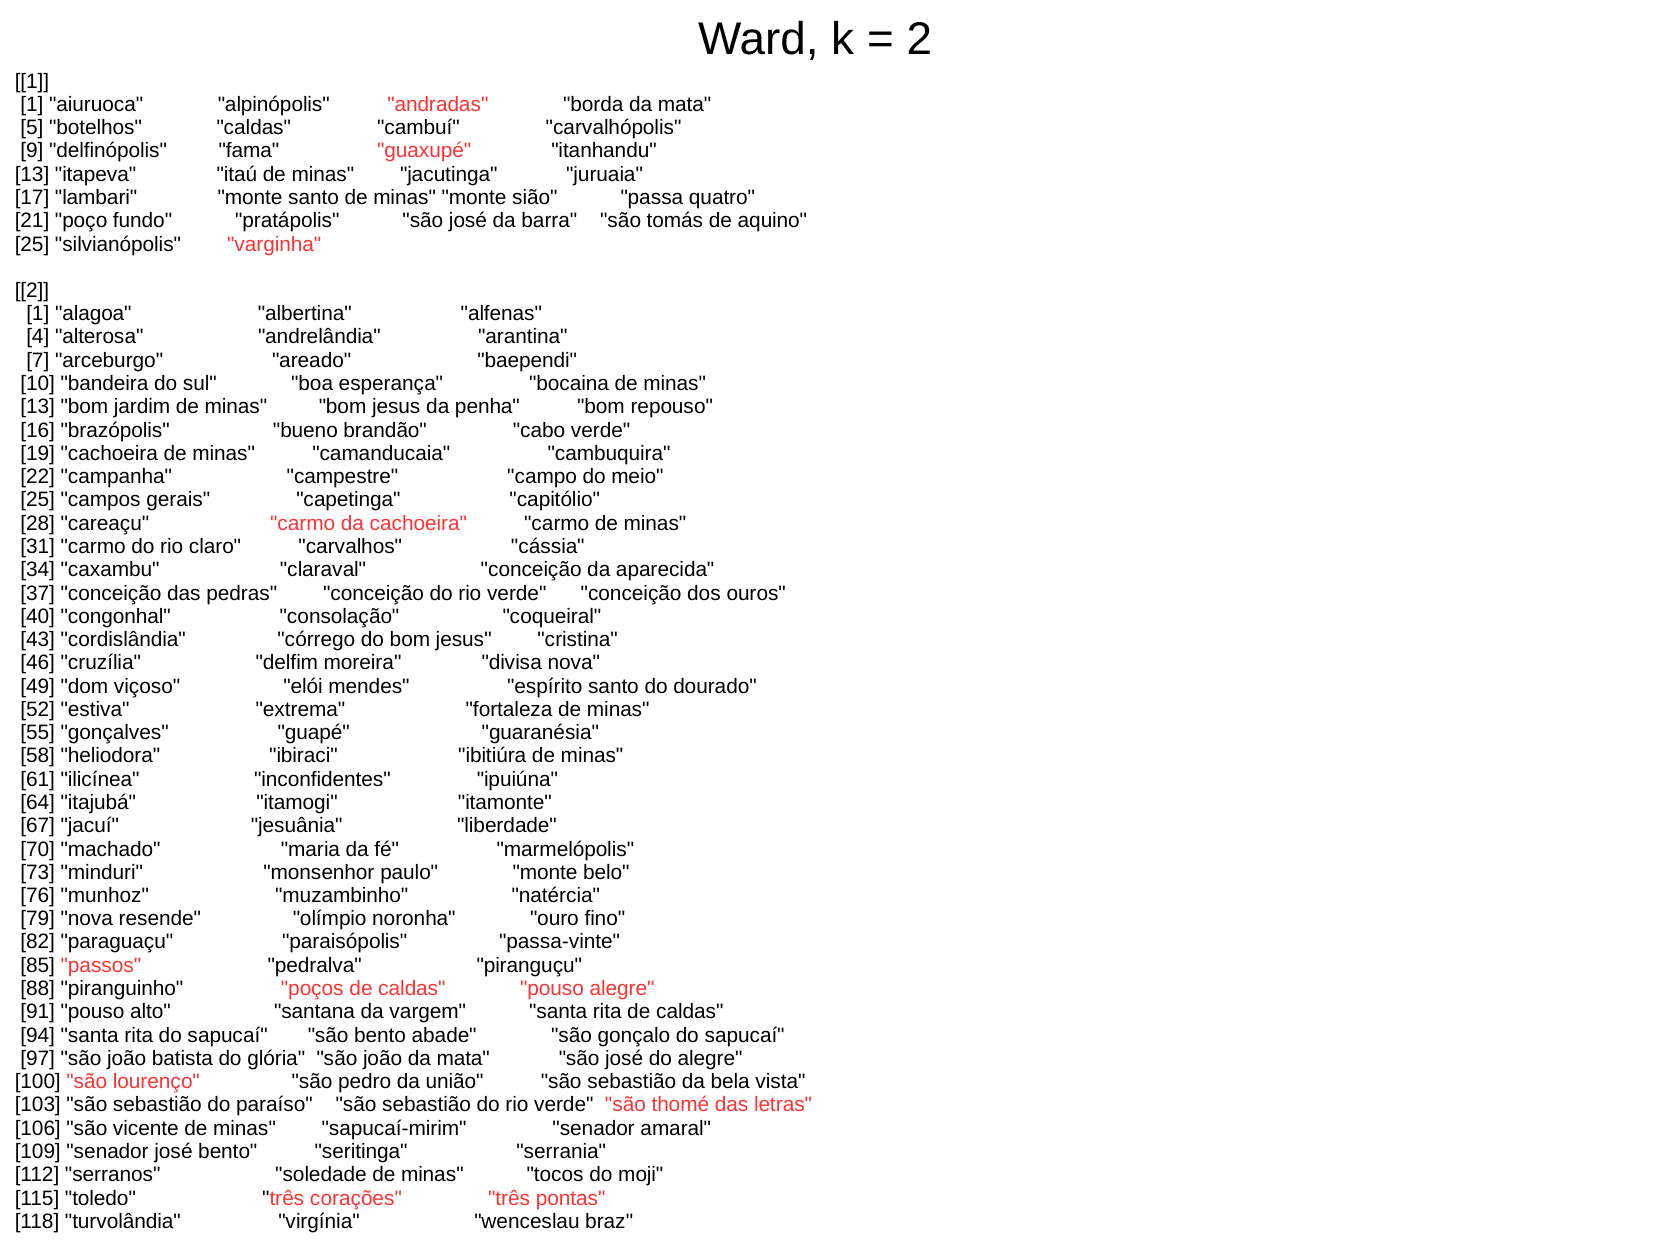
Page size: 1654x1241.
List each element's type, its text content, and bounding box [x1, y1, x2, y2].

title Ward, k = 2 [70, 0, 1560, 61]
text_box [[1]] [1] "aiuruoca" "alpinópolis" "andradas" "borda da mata" [5] "botelhos" "caldas" "cambuí" "carvalhópolis" [9] "delfinópolis" "fama" "guaxupé" "itanhandu" [13] "itapeva" "itaú de minas" "jacutinga" "juruaia" [17] "lambari" "monte santo de minas" "monte sião" "passa quatro" [21] "poço fundo" "pratápolis" "são josé da barra" "são tomás de aquino" [25] "silvianópolis" "varginha" [[2]] [1] "alagoa" "albertina" "alfenas" [4] "alterosa" "andrelândia" "arantina" [7] "arceburgo" "areado" "baependi" [10] "bandeira do sul" "boa esperança" "bocaina de minas" [13] "bom jardim de minas" "bom jesus da penha" "bom repouso" [16] "brazópolis" "bueno brandão" "cabo verde" [19] "cachoeira de minas" "camanducaia" "cambuquira" [22] "campanha" "campestre" "campo do meio" [25] "campos gerais" "capetinga" "capitólio" [28] "careaçu" "carmo da cachoeira" "carmo de minas" [31] "carmo do rio claro" "carvalhos" "cássia" [34] "caxambu" "claraval" "conceição da aparecida" [37] "conceição das pedras" "conceição do rio verde" "conceição dos ouros" [40] "congonhal" "consolação" "coqueiral" [43] "cordislândia" "córrego do bom jesus" "cristina" [46] "cruzília" "delfim moreira" "divisa nova" [49] "dom viçoso" "elói mendes" "espírito santo do dourado" [52] "estiva" "extrema" "fortaleza de minas" [55] "gonçalves" "guapé" "guaranésia" [58] "heliodora" "ibiraci" "ibitiúra de minas" [61] "ilicínea" "inconfidentes" "ipuiúna" [64] "itajubá" "itamogi" "itamonte" [67] "jacuí" "jesuânia" "liberdade" [70] "machado" "maria da fé" "marmelópolis" [73] "minduri" "monsenhor paulo" "monte belo" [76] "munhoz" "muzambinho" "natércia" [79] "nova resende" "olímpio noronha" "ouro fino" [82] "paraguaçu" "paraisópolis" "passa-vinte" [85] "passos" "pedralva" "piranguçu" [88] "piranguinho" "poços de caldas" "pouso alegre" [91] "pouso alto" "santana da vargem" "santa rita de caldas" [94] "santa rita do sapucaí" "são bento abade" "são gonçalo do sapucaí" [97] "são joão batista do glória" "são joão da mata" "são josé do alegre" [100] "são lourenço" "são pedro da união" "são sebastião da bela vista" [103] "são sebastião do paraíso" "são sebastião do rio verde" "são thomé das letras" [106] "são vicente de minas" "sapucaí-mirim" "senador amaral" [109] "senador josé bento" "seritinga" "serrania" [112] "serranos" "soledade de minas" "tocos do moji" [115] "toledo" "três corações" "três pontas" [118] "turvolândia" "virgínia" "wenceslau braz" [0, 61, 1630, 1241]
